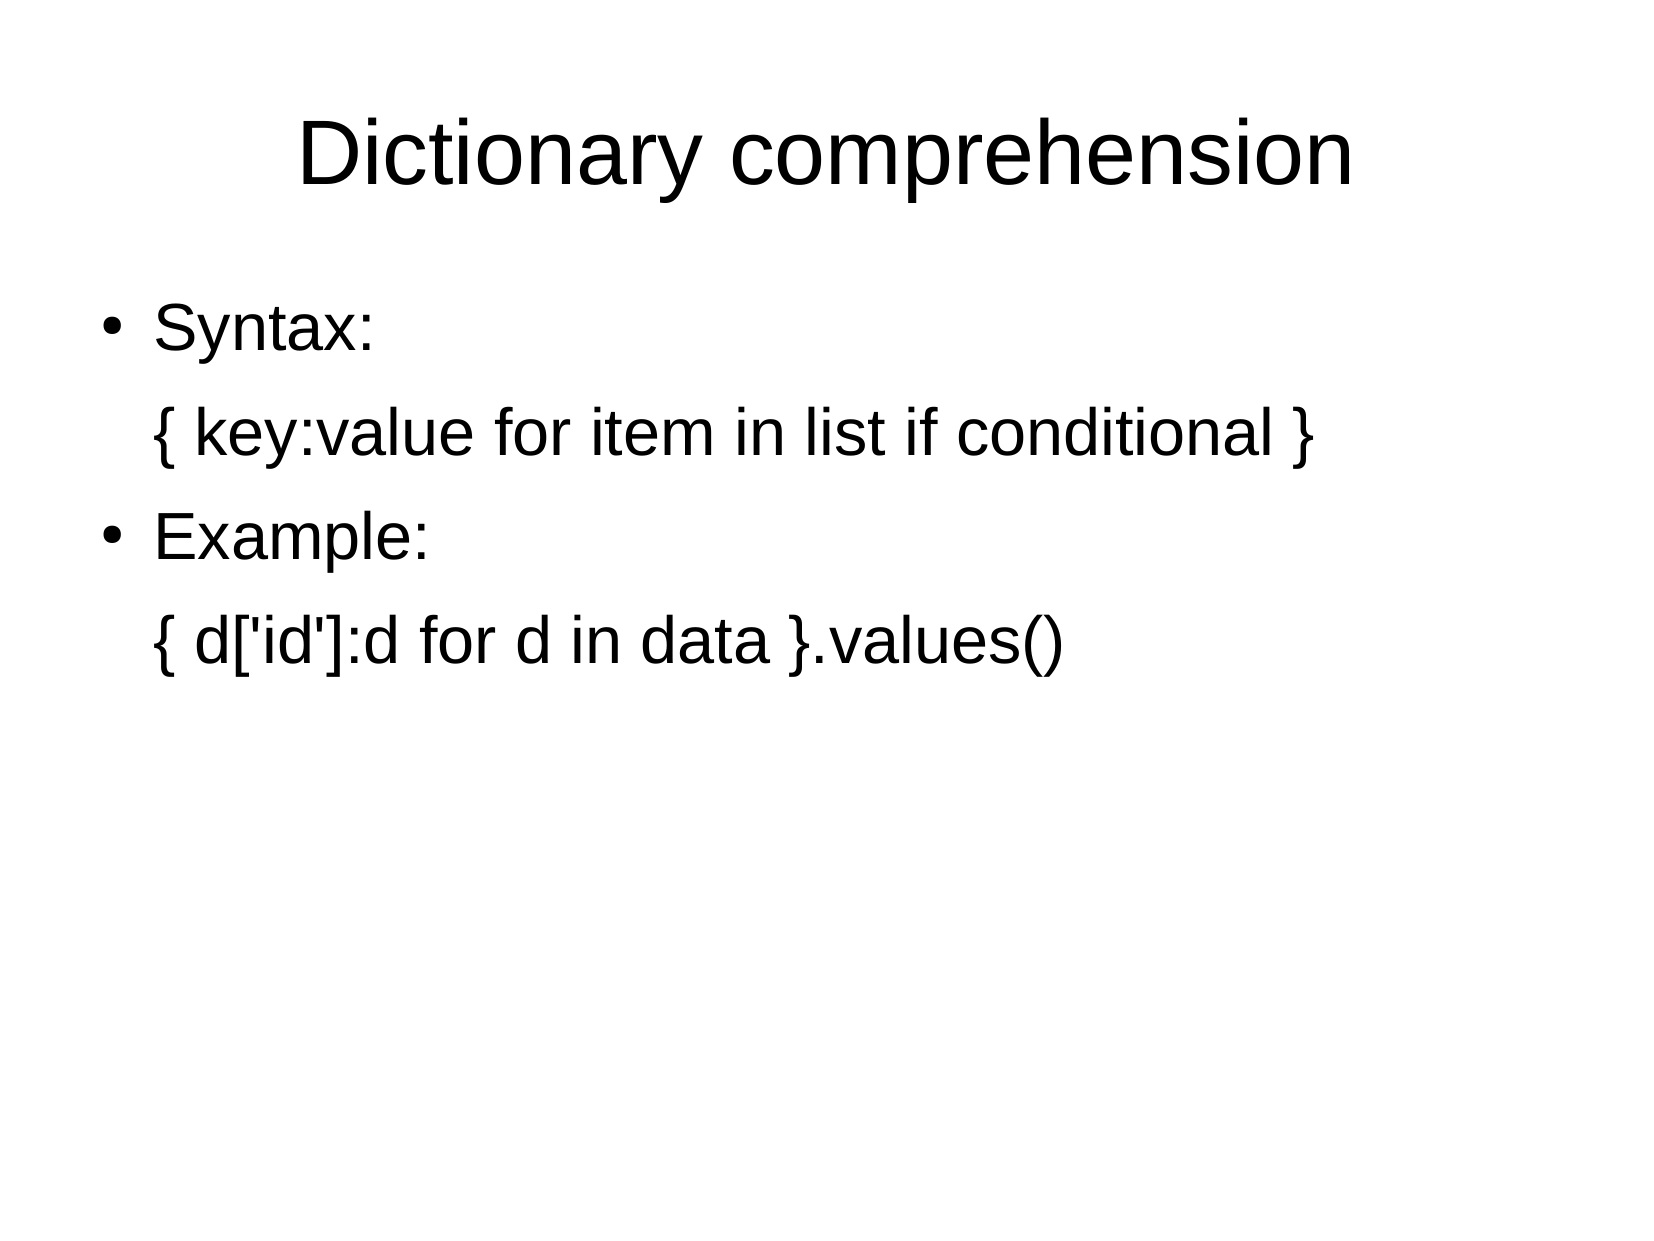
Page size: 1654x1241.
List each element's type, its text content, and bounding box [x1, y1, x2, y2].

title Dictionary comprehension [82, 49, 1571, 257]
list Syntax: { key:value for item in list if conditional } Example: { d['id']:d for d in data }.values() [82, 290, 1571, 1010]
